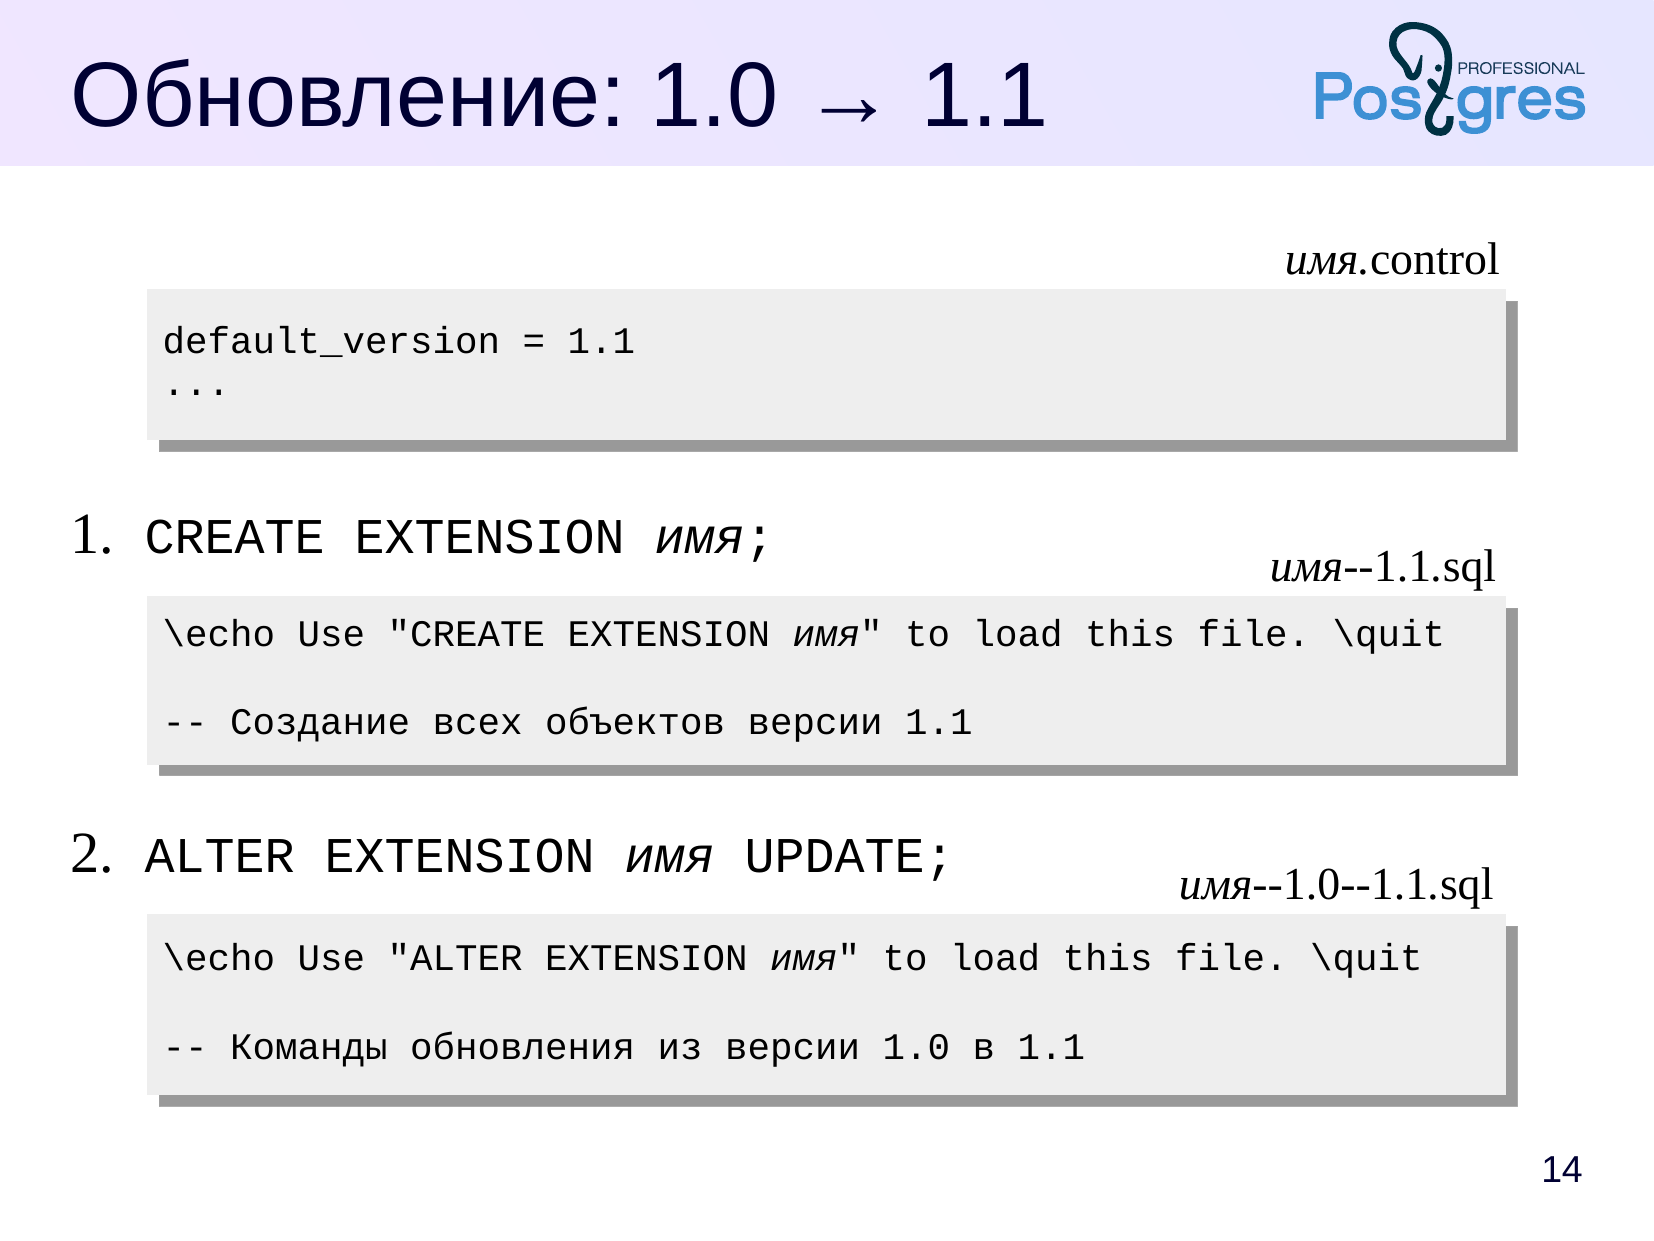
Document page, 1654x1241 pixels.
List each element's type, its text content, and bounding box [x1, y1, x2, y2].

text_box имя--1.0--1.1.sql [1164, 913, 1509, 918]
list 1. CREATE EXTENSION имя; [70, 501, 1583, 594]
text_box default_version = 1.1 ... [147, 289, 1506, 440]
list 2. ALTER EXTENSION имя UPDATE; [70, 820, 1583, 913]
title Обновление: 1.0 → 1.1 [70, 43, 1241, 147]
text_box имя--1.1.sql [1255, 533, 1512, 600]
text_box \echo Use "CREATE EXTENSION имя" to load this file. \quit -- Создание всех объектов версии 1.1 [147, 596, 1506, 765]
text_box имя.control [1270, 226, 1515, 293]
text_box \echo Use "ALTER EXTENSION имя" to load this file. \quit -- Команды обновления из версии 1.0 в 1.1 [147, 914, 1506, 1095]
